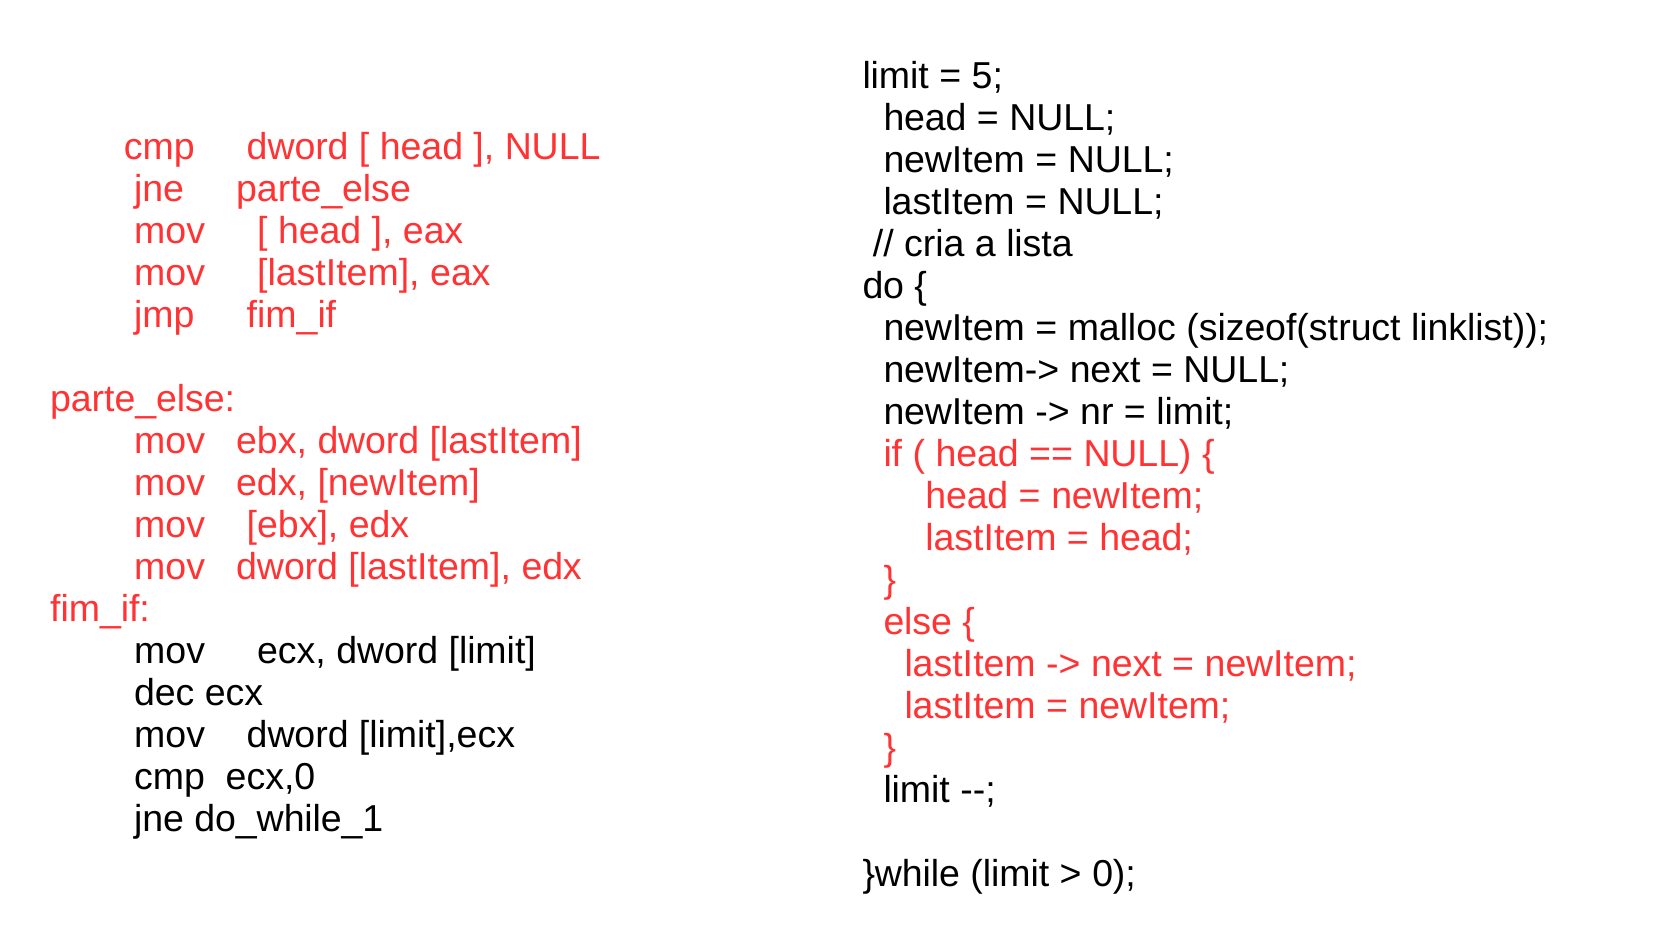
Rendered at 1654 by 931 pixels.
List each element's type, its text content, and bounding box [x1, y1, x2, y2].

text_box cmp dword [ head ], NULL jne parte_else mov [ head ], eax mov [lastItem], eax jmp fim_if parte_else: mov ebx, dword [lastItem] mov edx, [newItem] mov [ebx], edx mov dword [lastItem], edx fim_if: mov ecx, dword [limit] dec ecx mov dword [limit],ecx cmp ecx,0 jne do_while_1 [35, 118, 699, 931]
text_box limit = 5; head = NULL; newItem = NULL; lastItem = NULL; // cria a lista do { newItem = malloc (sizeof(struct linklist)); newItem-> next = NULL; newItem -> nr = limit; if ( head == NULL) { head = newItem; lastItem = head; } else { lastItem -> next = newItem; lastItem = newItem; } limit --; }while (limit > 0); [826, 47, 1564, 902]
